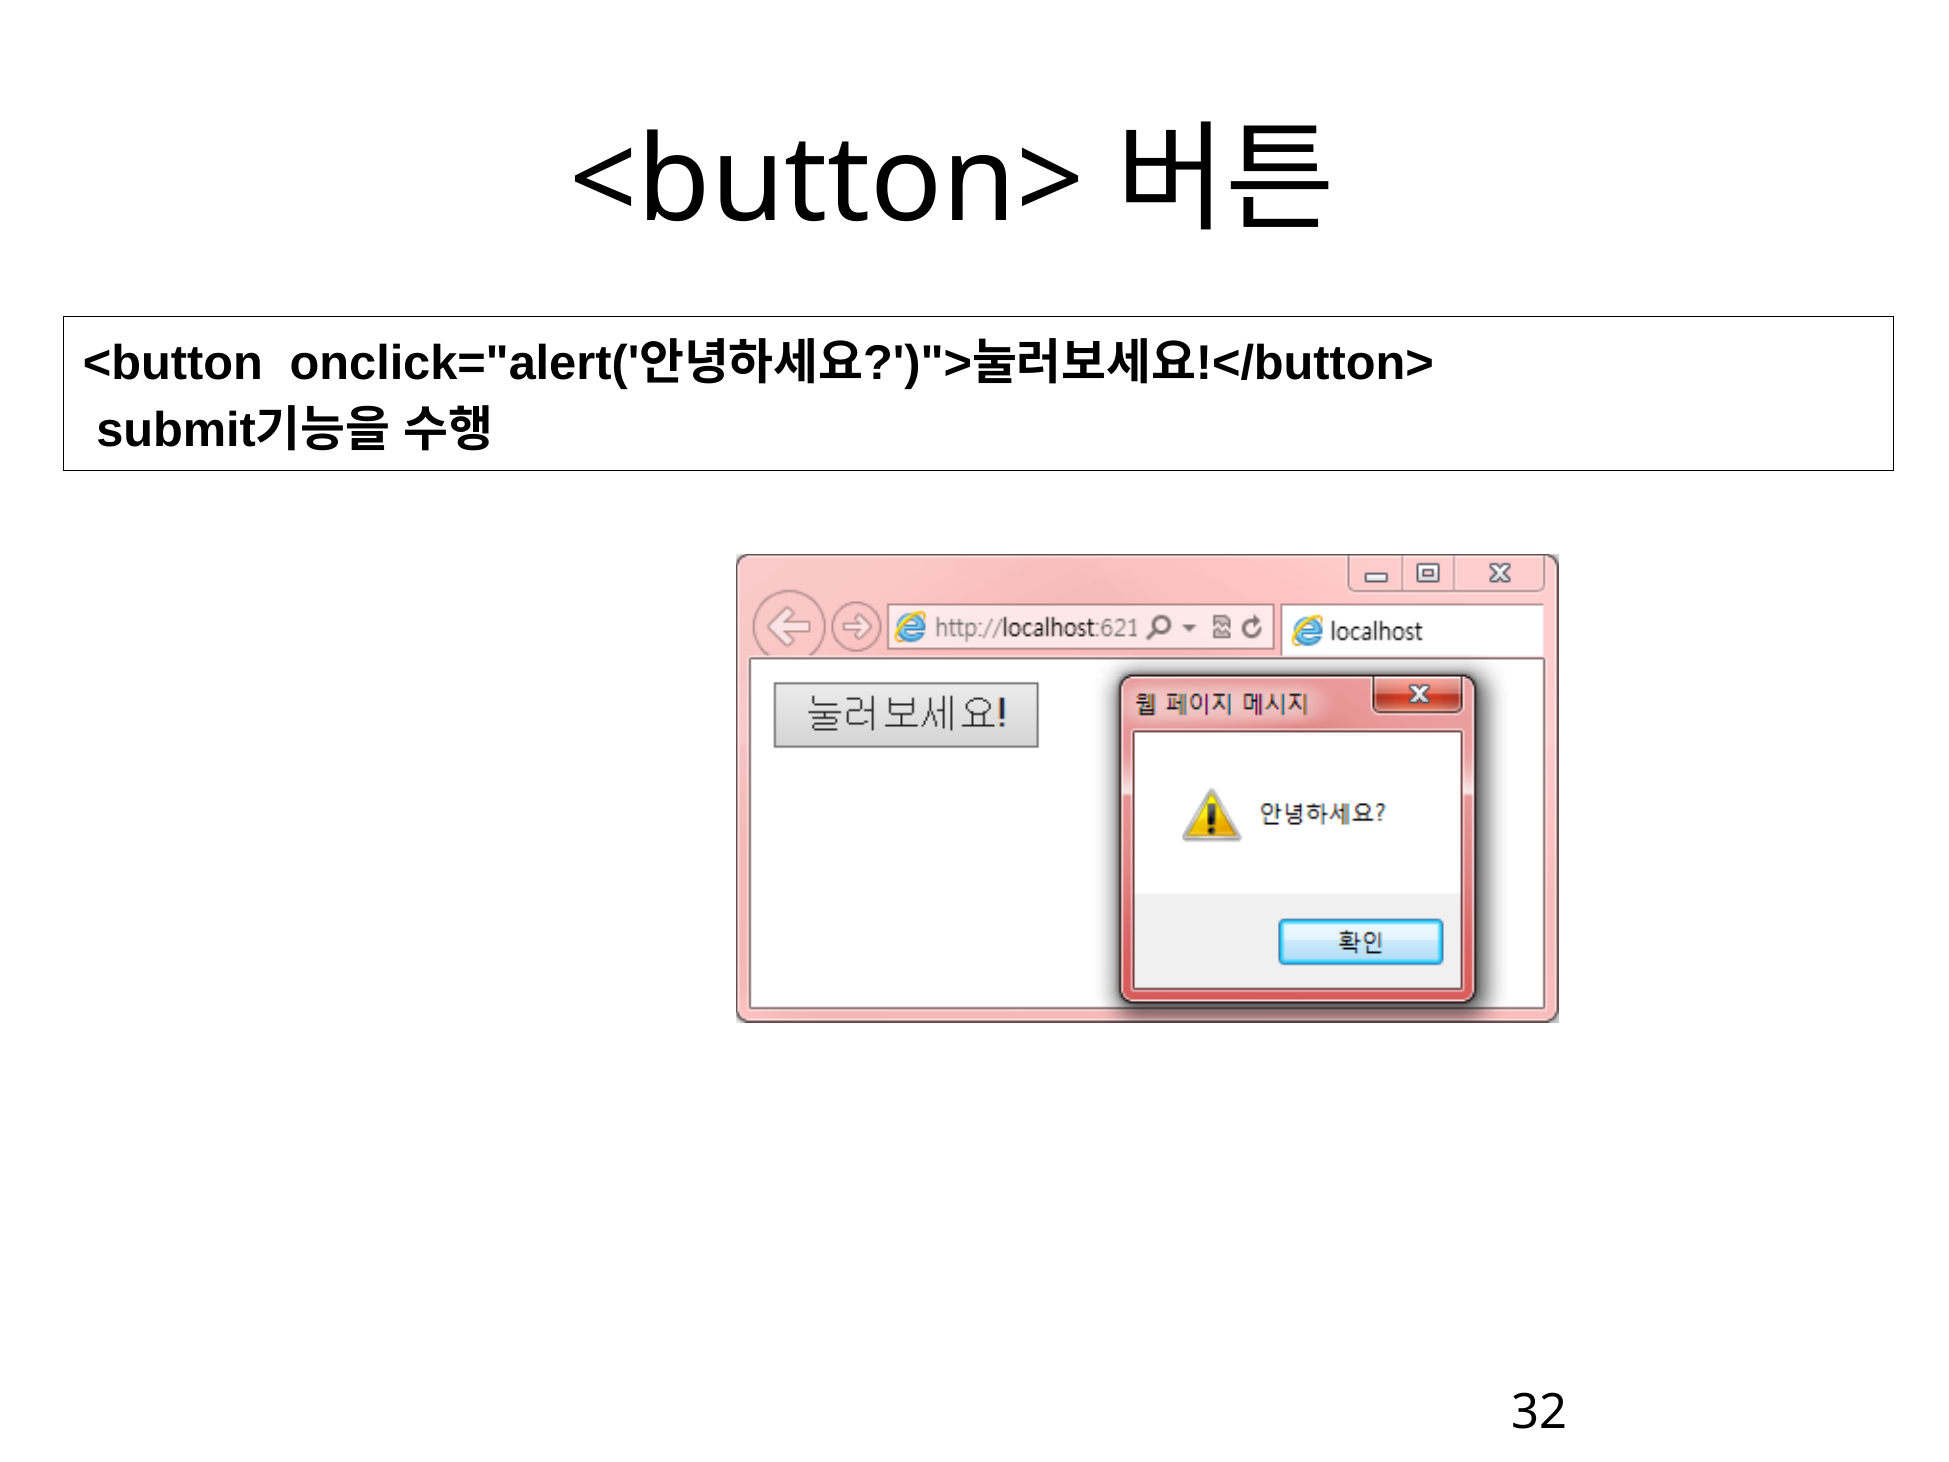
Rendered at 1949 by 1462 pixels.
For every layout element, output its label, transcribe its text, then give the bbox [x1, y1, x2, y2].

picture [736, 554, 1559, 1023]
slide_number <숫자> [1496, 1372, 1899, 1462]
title <button> 버튼 [156, 92, 1749, 255]
text_box <button onclick="alert('안녕하세요?')">눌러보세요!</button> submit기능을 수행 [63, 316, 1894, 471]
